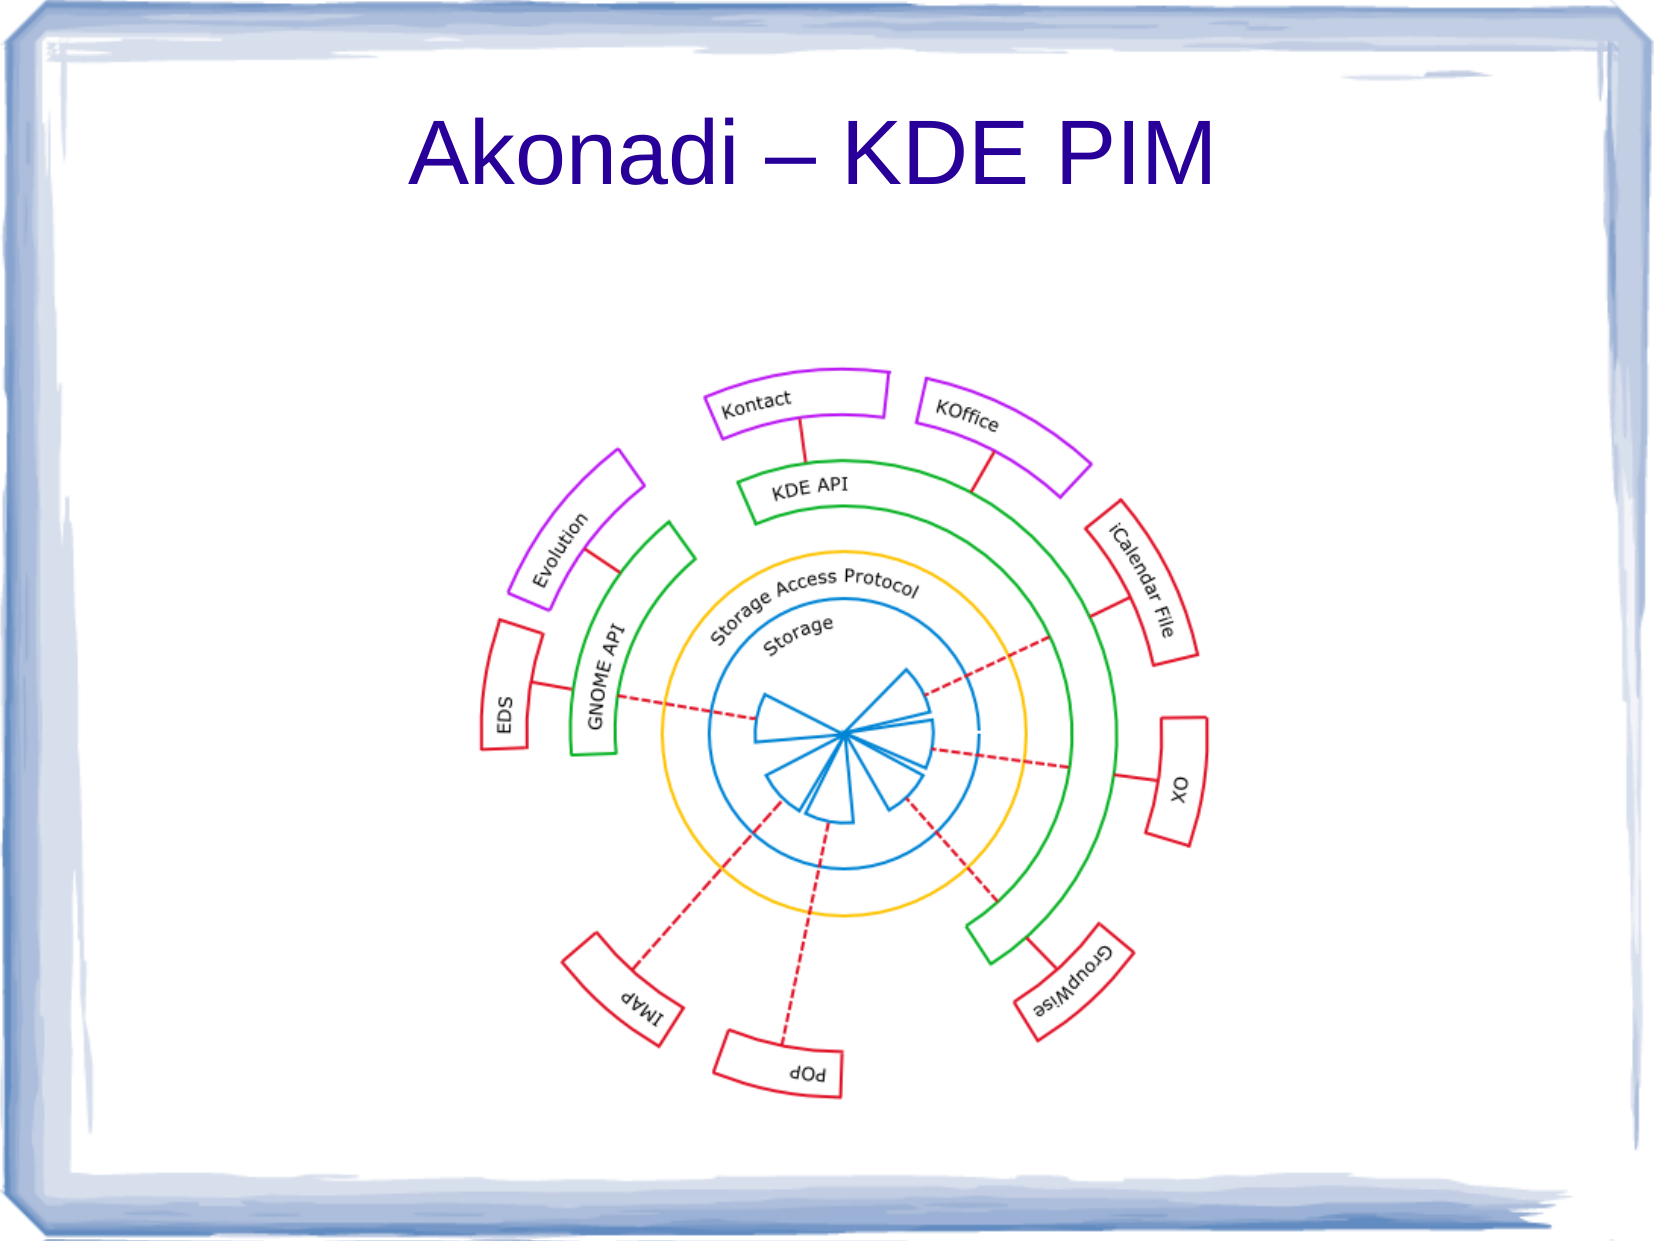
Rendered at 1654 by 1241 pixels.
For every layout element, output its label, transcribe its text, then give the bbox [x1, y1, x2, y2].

picture [0, 0, 1654, 1241]
title Akonadi – KDE PIM [82, 49, 1571, 257]
